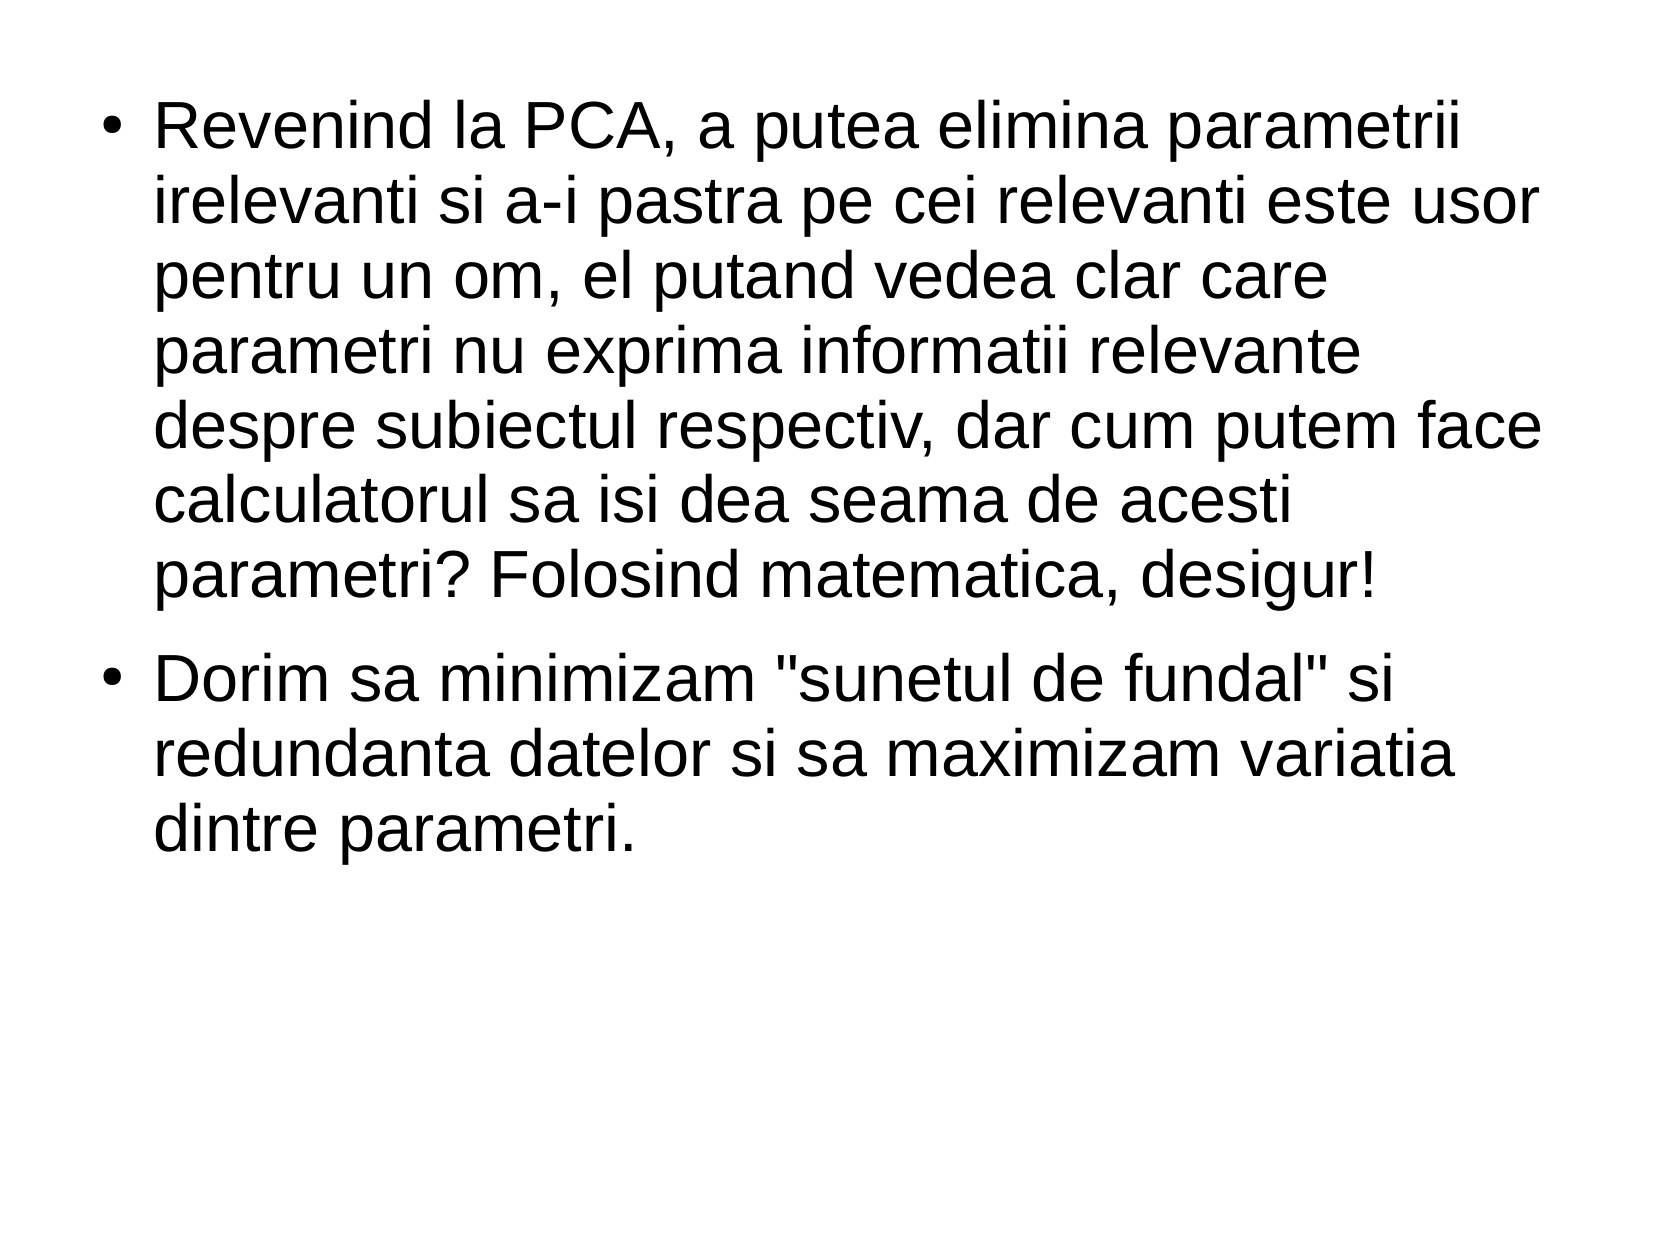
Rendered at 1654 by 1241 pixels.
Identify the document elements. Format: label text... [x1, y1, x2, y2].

list Revenind la PCA, a putea elimina parametrii irelevanti si a-i pastra pe cei relevanti este usor pentru un om, el putand vedea clar care parametri nu exprima informatii relevante despre subiectul respectiv, dar cum putem face calculatorul sa isi dea seama de acesti parametri? Folosind matematica, desigur! Dorim sa minimizam "sunetul de fundal" si redundanta datelor si sa maximizam variatia dintre parametri. [82, 88, 1571, 1063]
